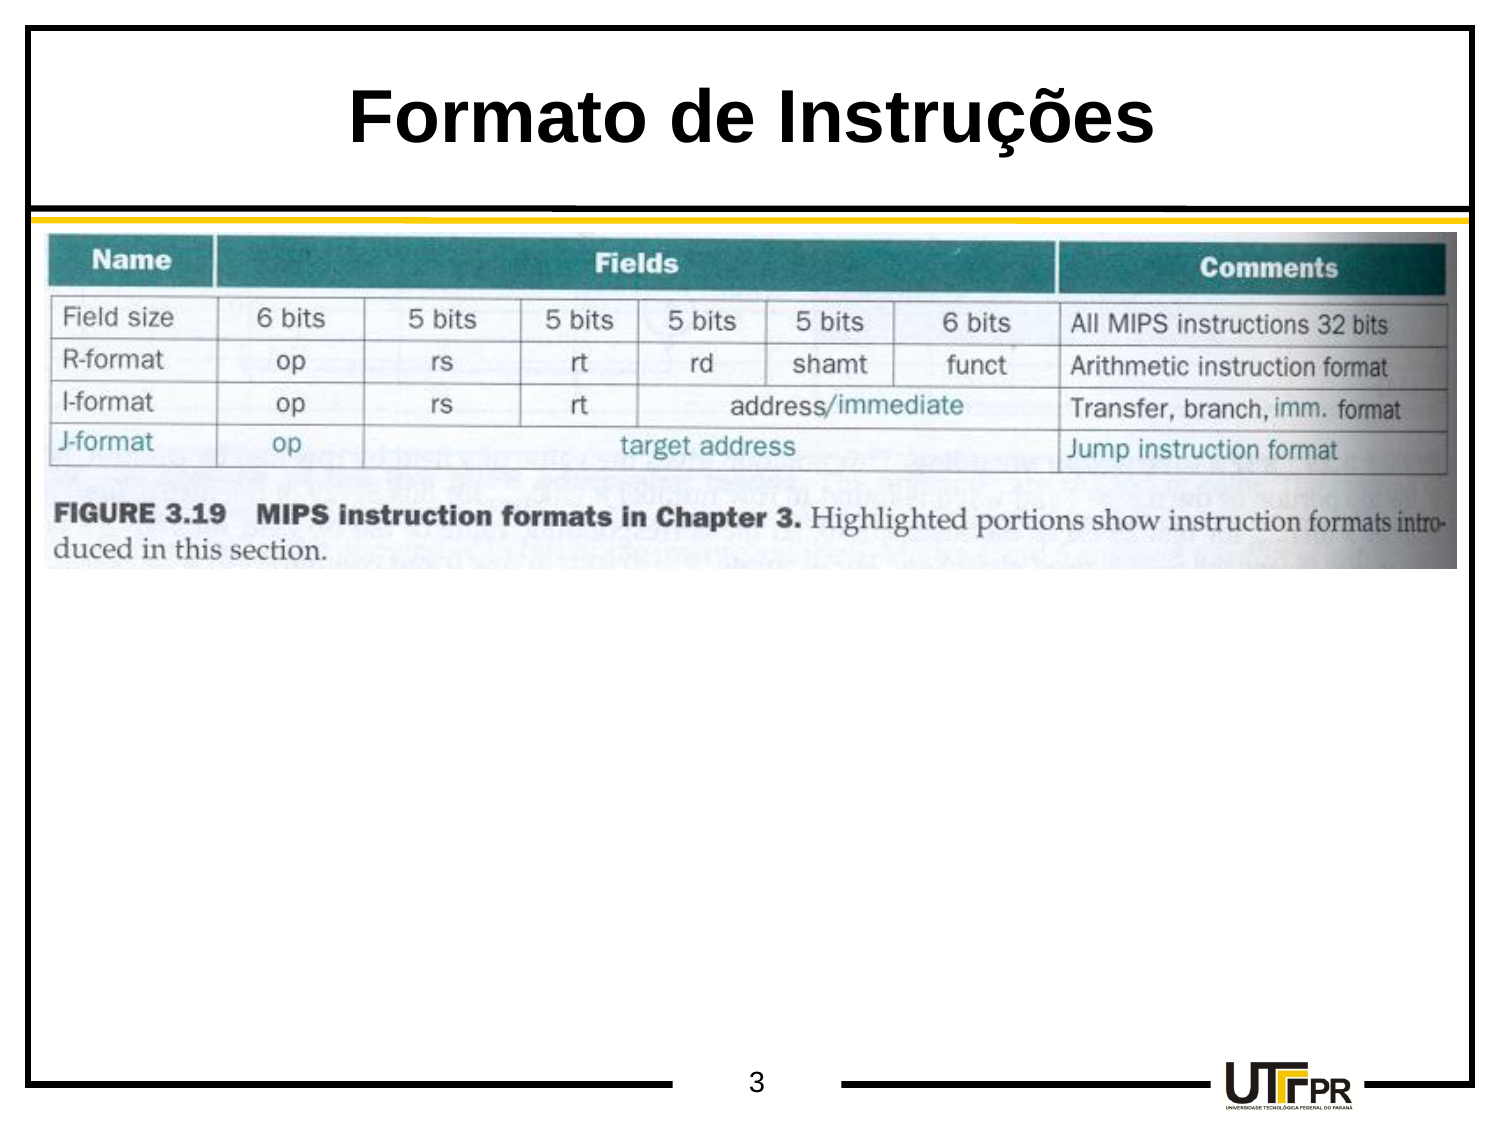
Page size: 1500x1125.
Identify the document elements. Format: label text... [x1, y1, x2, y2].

picture [44, 232, 1457, 569]
picture [1225, 1062, 1353, 1110]
title Formato de Instruções [29, 29, 1477, 207]
